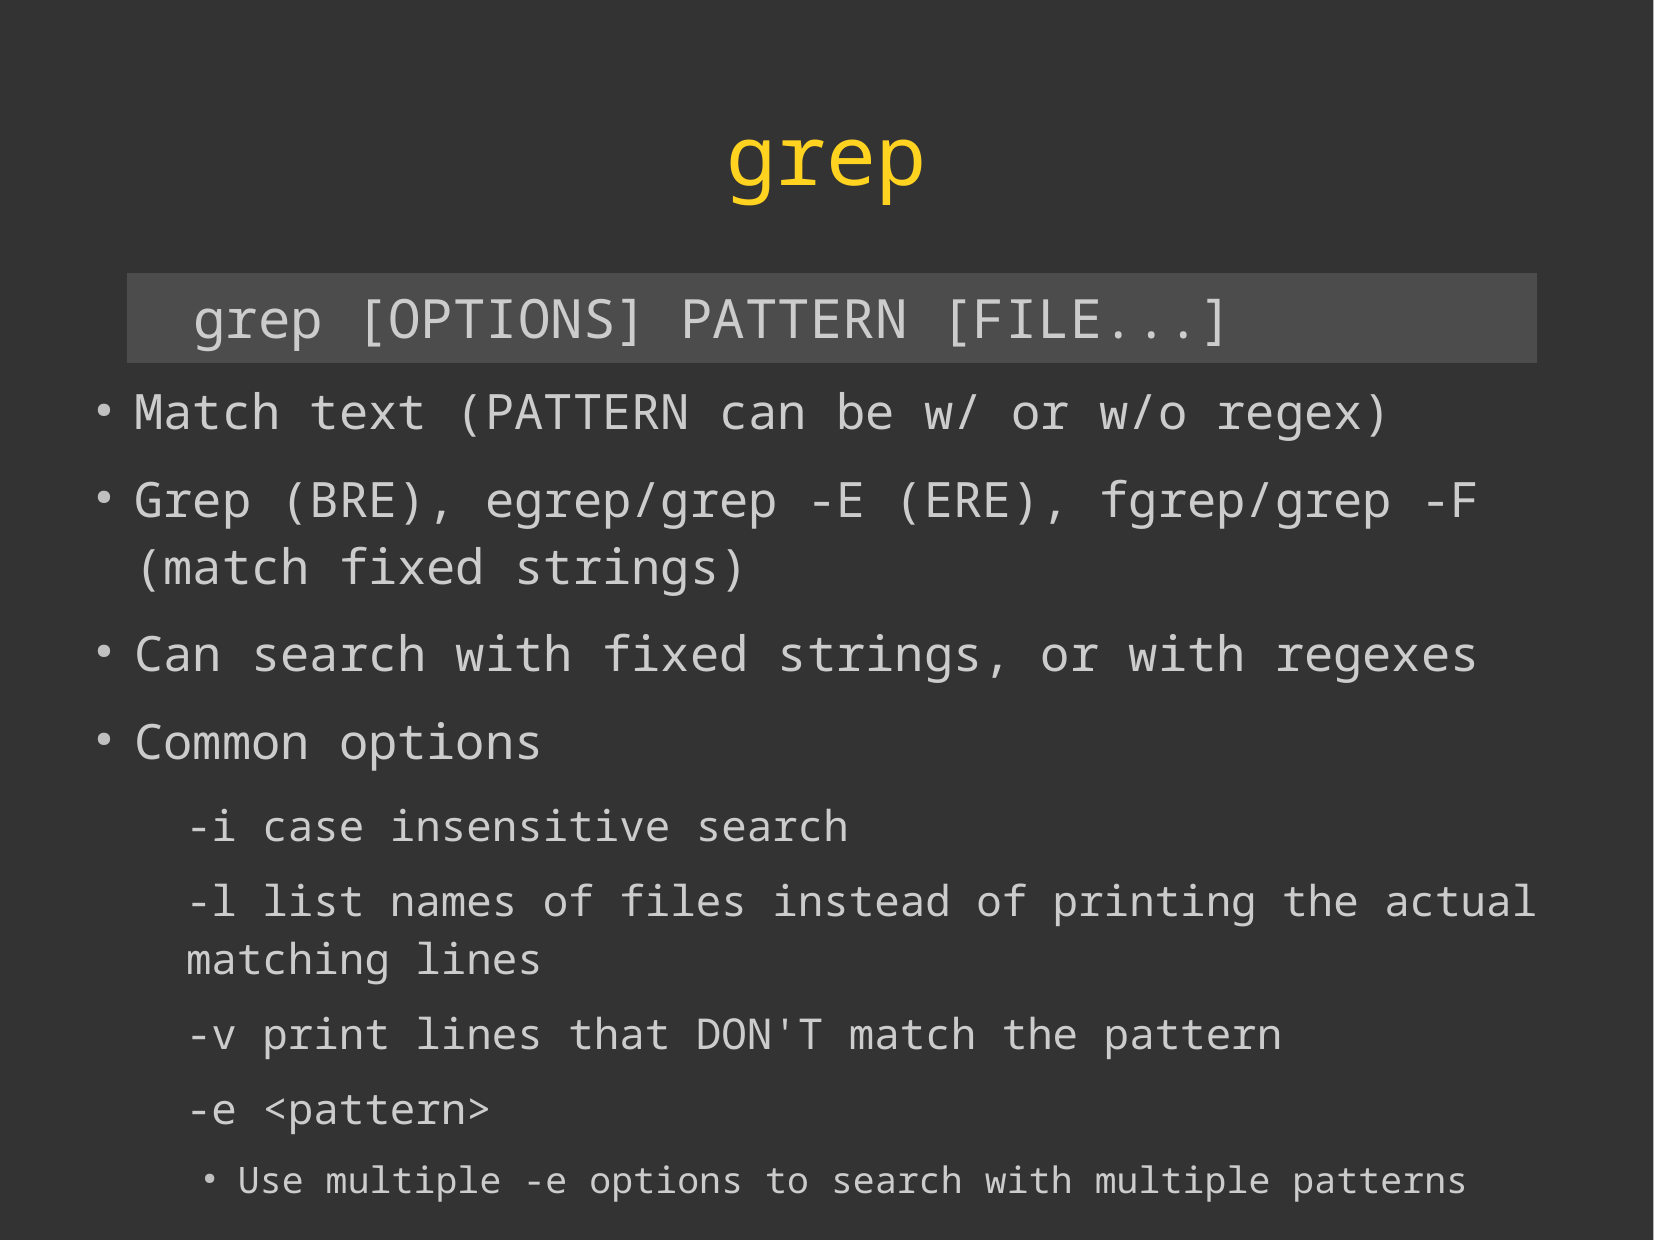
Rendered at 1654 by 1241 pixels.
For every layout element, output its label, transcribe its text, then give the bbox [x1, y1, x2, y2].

table_header grep [OPTIONS] PATTERN [FILE...] [127, 273, 1537, 363]
list Match text (PATTERN can be w/ or w/o regex) Grep (BRE), egrep/grep -E (ERE), fgrep/grep -F (match fixed strings) Can search with fixed strings, or with regexes Common options -i case insensitive search -l list names of files instead of printing the actual matching lines -v print lines that DON'T match the pattern -e <pattern> Use multiple -e options to search with multiple patterns [82, 290, 1538, 1216]
title grep [82, 49, 1571, 257]
